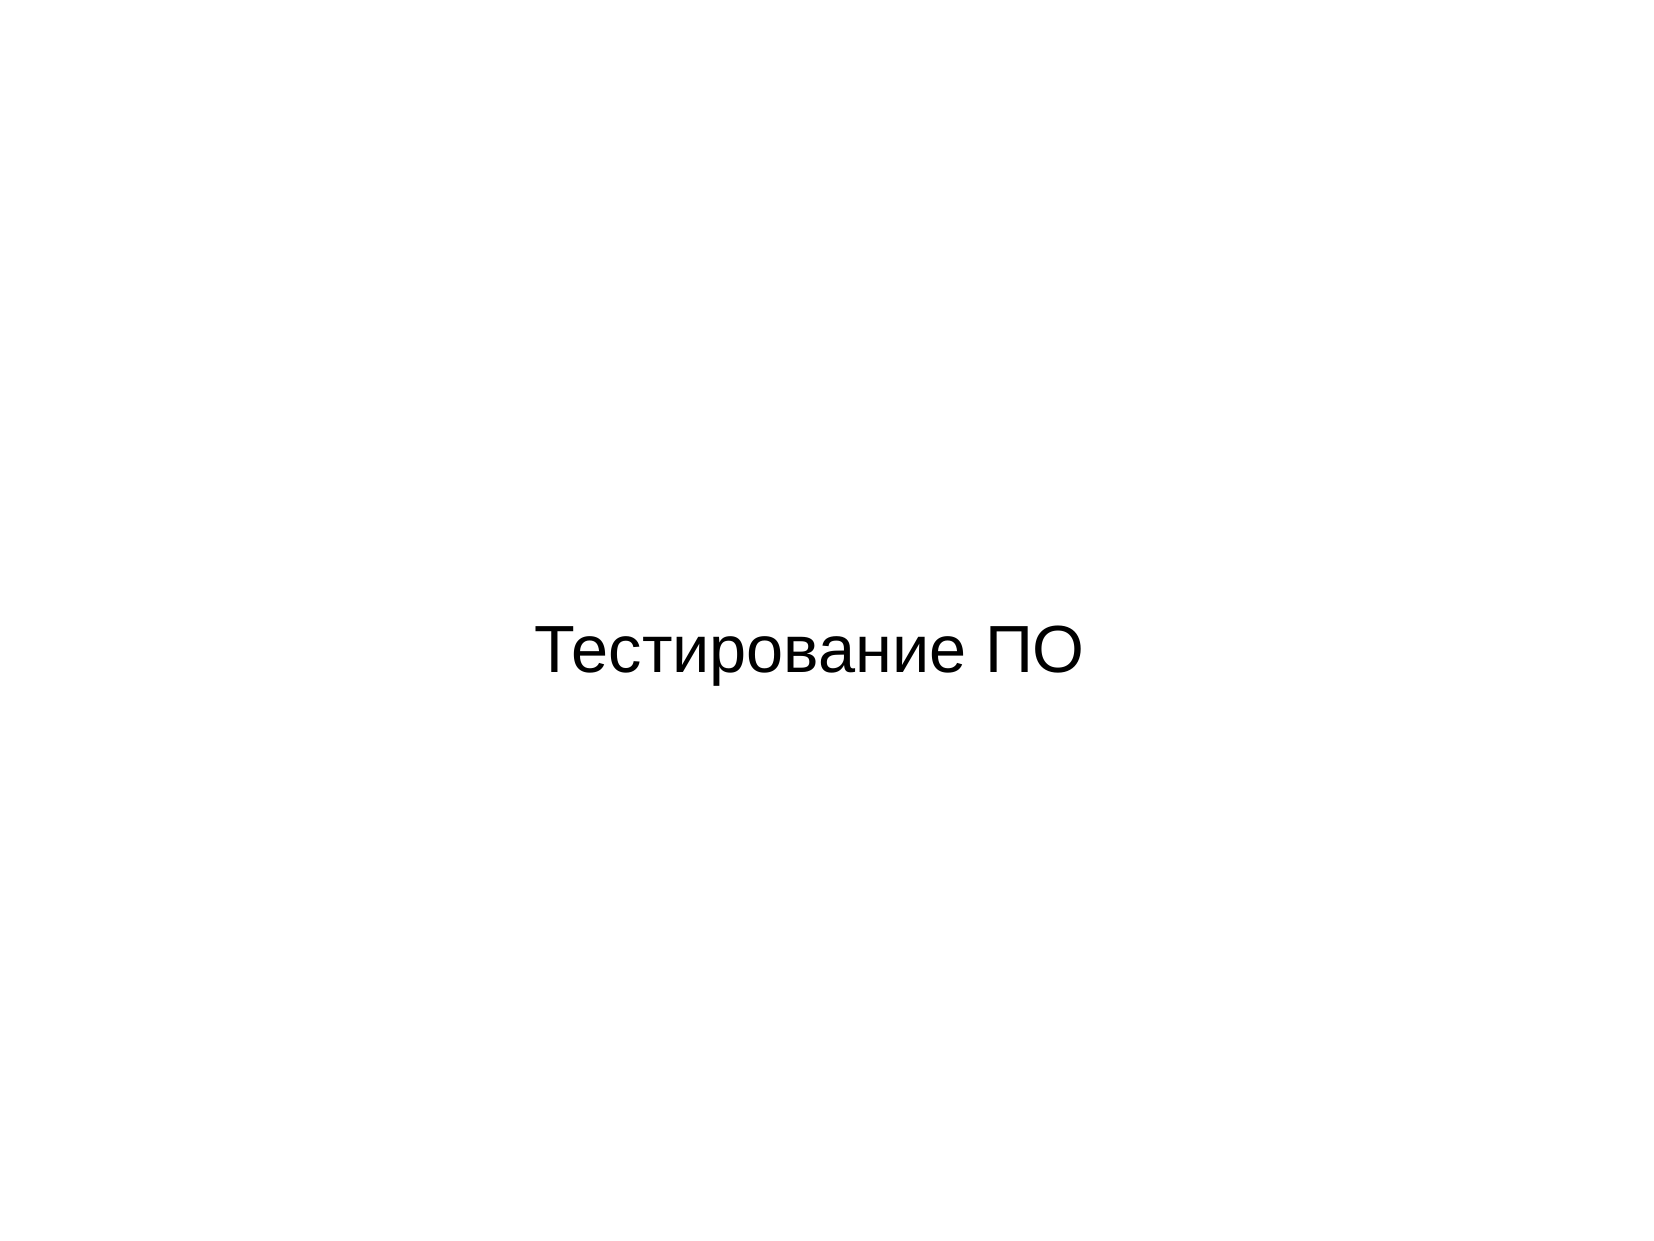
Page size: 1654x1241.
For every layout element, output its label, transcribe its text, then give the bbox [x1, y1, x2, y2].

subtitle Тестирование ПО [82, 290, 1538, 1010]
